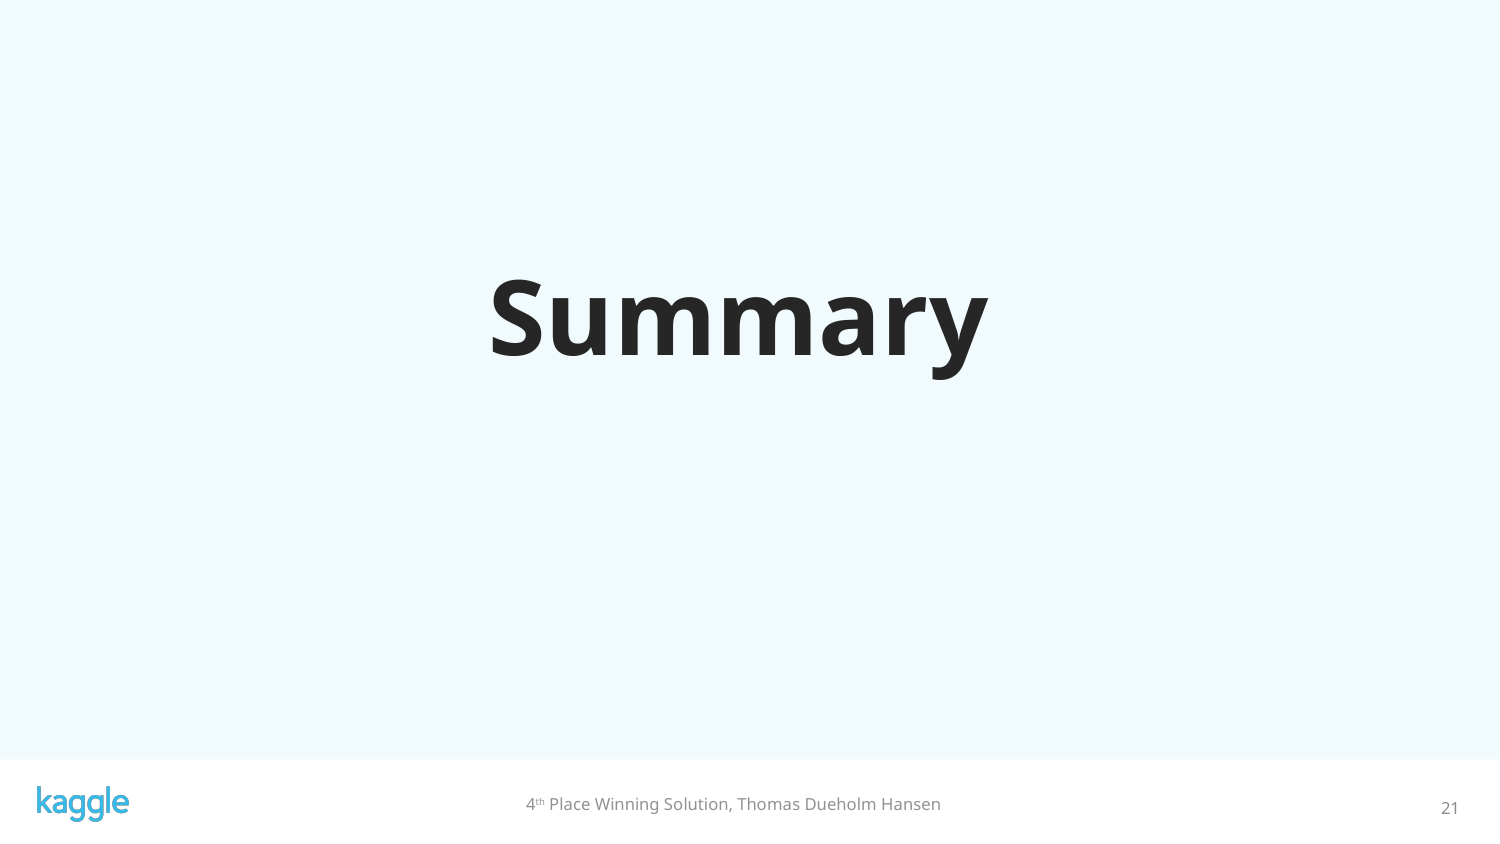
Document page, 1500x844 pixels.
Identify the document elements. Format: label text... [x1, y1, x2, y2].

slide_number <number> [1137, 786, 1475, 832]
text_box Summary [416, 243, 1061, 384]
picture [37, 786, 129, 822]
text_box [0, 0, 1500, 760]
